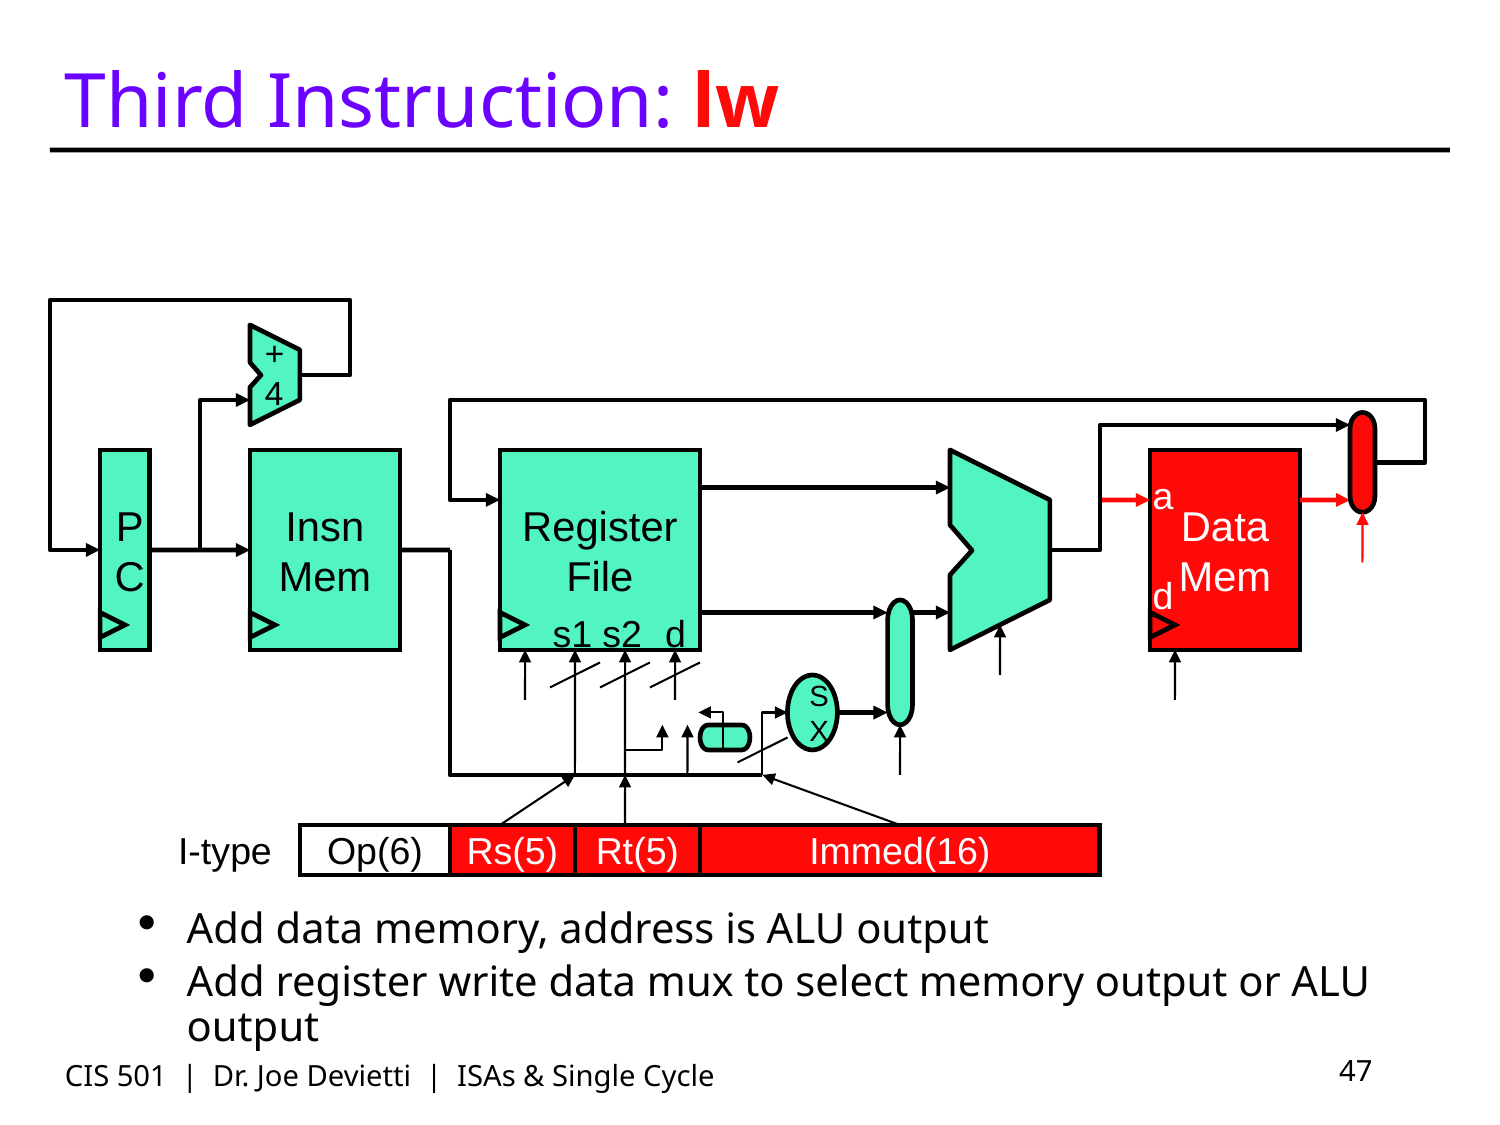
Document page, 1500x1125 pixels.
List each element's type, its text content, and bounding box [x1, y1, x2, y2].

text_box Op(6) [300, 824, 449, 875]
text_box + 4 [250, 324, 300, 420]
text_box [249, 401, 260, 425]
text_box [887, 599, 913, 725]
text_box d [650, 602, 701, 663]
text_box CIS 501 | Dr. Joe Devietti | ISAs & Single Cycle [49, 1049, 988, 1100]
text_box Add data memory, address is ALU output Add register write data mux to select memory output or ALU output [49, 899, 1450, 1025]
text_box Insn Mem [249, 449, 400, 650]
text_box [1150, 625, 1175, 638]
text_box Rt(5) [574, 824, 699, 875]
text_box Register File [499, 449, 700, 650]
text_box [1350, 412, 1375, 513]
text_box [100, 612, 126, 638]
text_box Data Mem [1149, 449, 1300, 650]
text_box I-type [150, 824, 300, 875]
text_box [500, 612, 526, 638]
text_box d [1137, 564, 1189, 625]
text_box s1 [537, 602, 587, 663]
text_box Data Mem [1187, 515, 1204, 538]
text_box [250, 612, 276, 638]
text_box Immed(16) [699, 824, 1100, 875]
text_box <number> [1074, 1049, 1388, 1100]
text_box s2 [587, 602, 650, 663]
text_box [724, 725, 750, 750]
text_box Third Instruction: lw [49, 37, 1375, 150]
text_box a [1137, 464, 1189, 525]
text_box [700, 725, 722, 750]
text_box S X [787, 675, 838, 750]
text_box Rs(5) [449, 824, 574, 875]
text_box [949, 449, 1050, 650]
text_box P C [99, 449, 150, 650]
